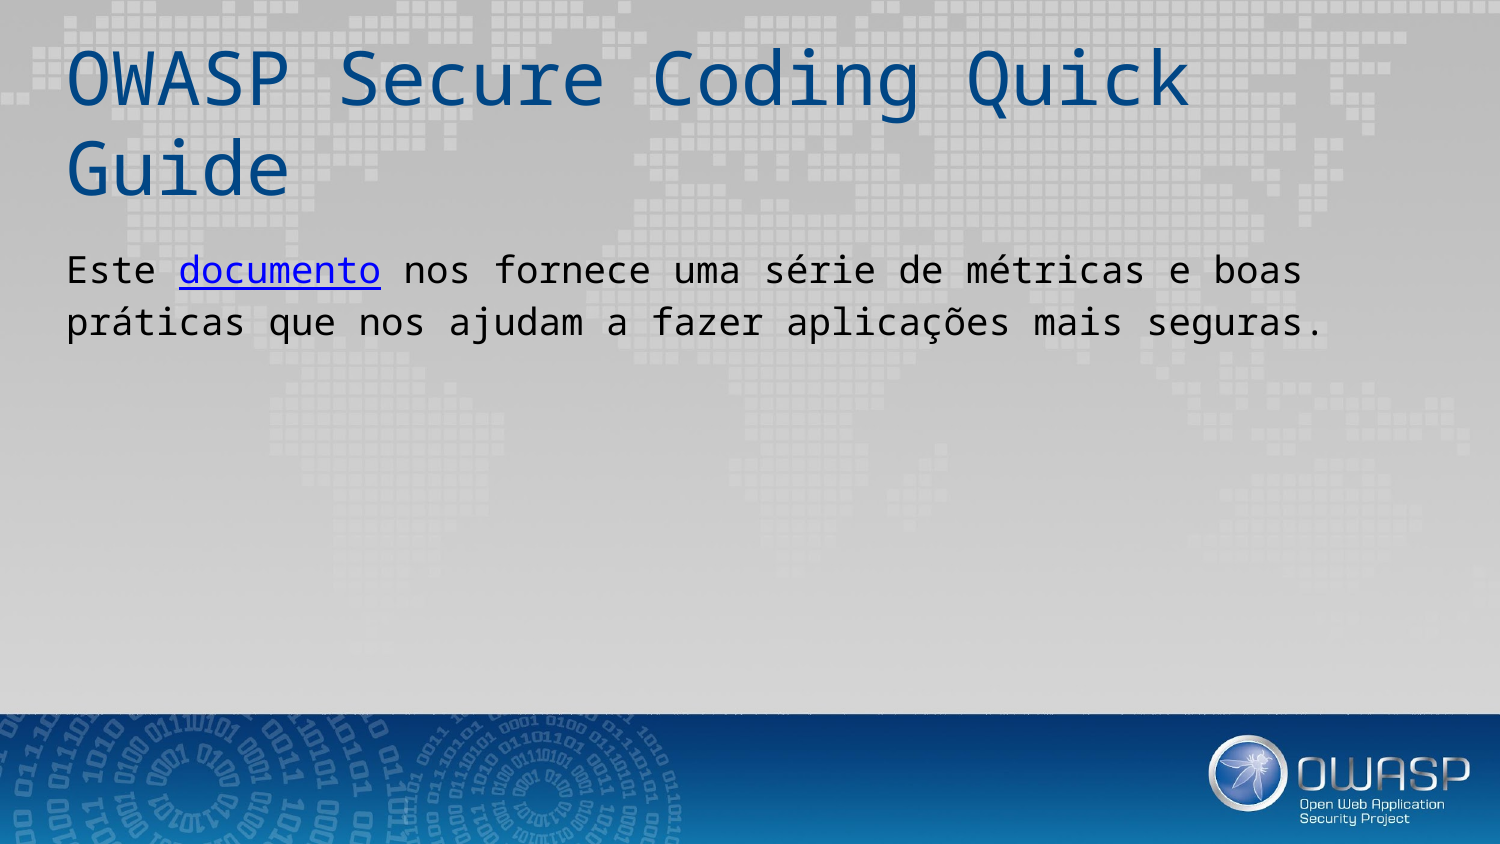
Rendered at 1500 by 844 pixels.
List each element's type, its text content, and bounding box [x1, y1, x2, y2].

picture [0, 0, 1500, 844]
list Este documento nos fornece uma série de métricas e boas práticas que nos ajudam a fazer aplicações mais seguras. [51, 239, 1449, 800]
title OWASP Secure Coding Quick Guide [51, 72, 1449, 167]
